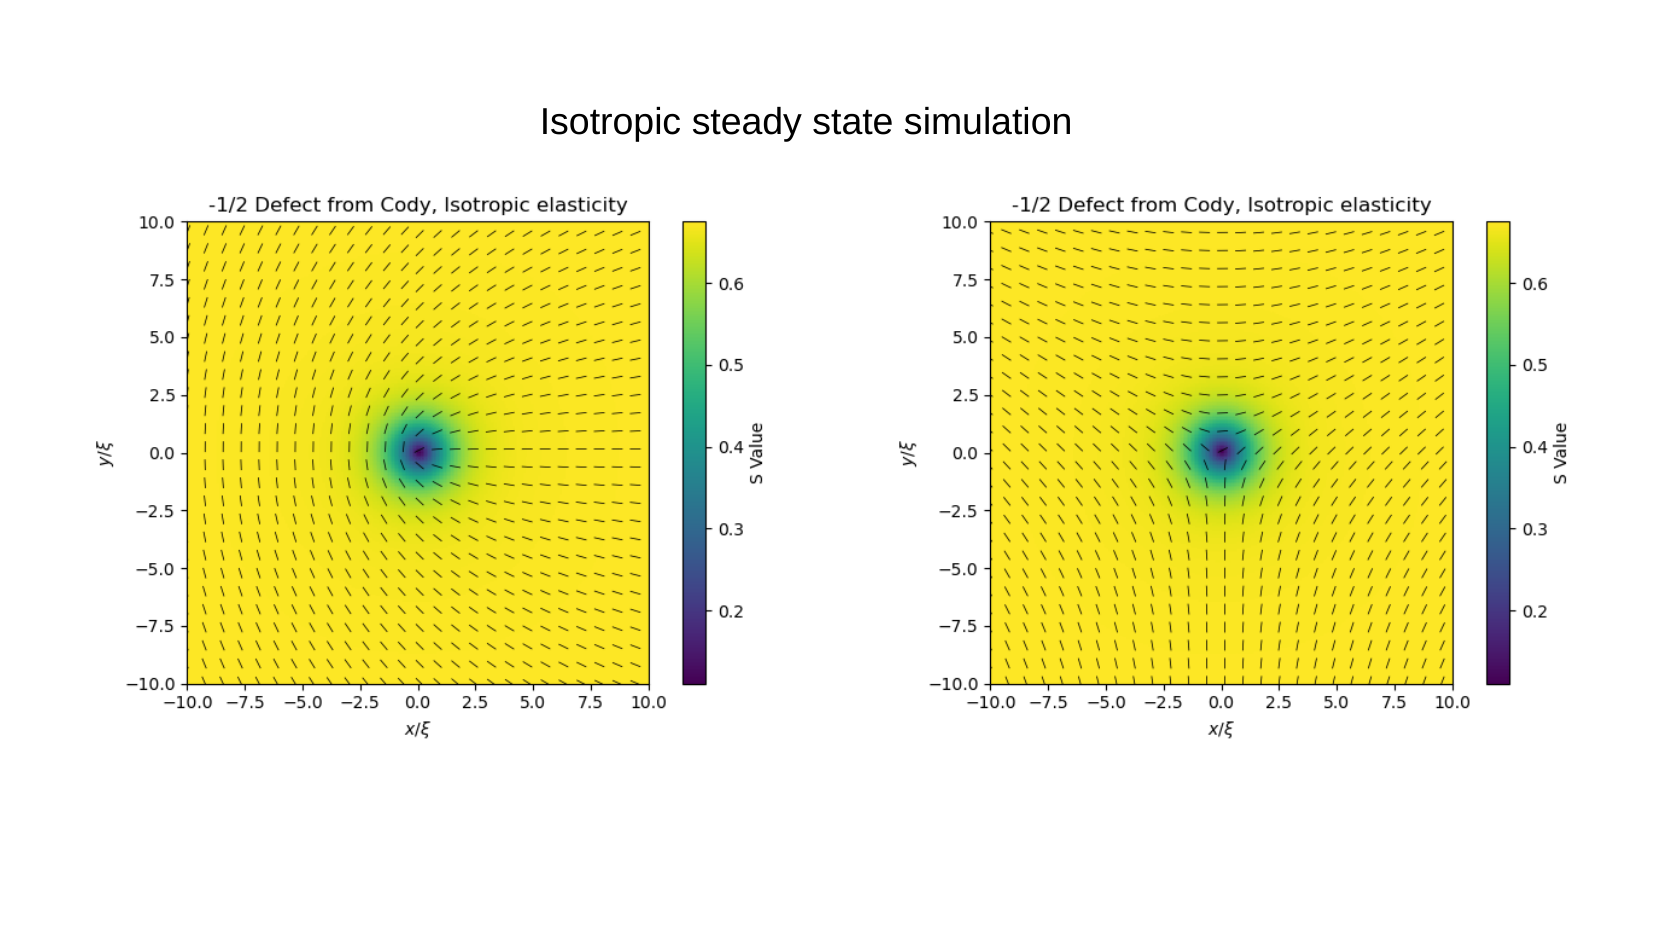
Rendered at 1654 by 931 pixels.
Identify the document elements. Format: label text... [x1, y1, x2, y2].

picture [833, 179, 1606, 759]
picture [30, 179, 802, 759]
text_box Isotropic steady state simulation [525, 93, 1088, 151]
